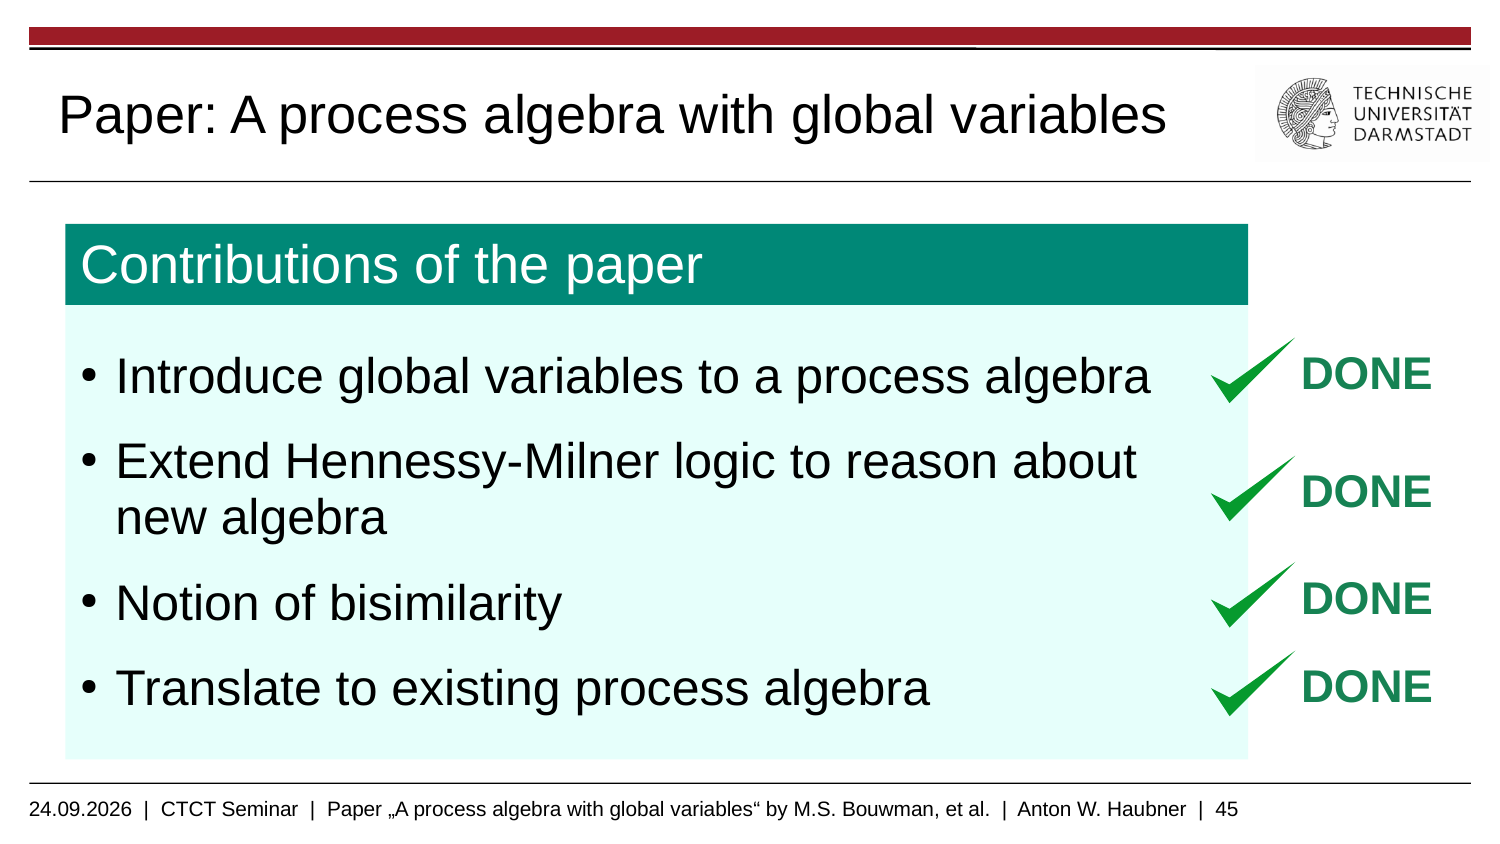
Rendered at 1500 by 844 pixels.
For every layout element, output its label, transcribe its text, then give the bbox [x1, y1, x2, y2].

text_box DONE [1286, 340, 1462, 408]
text_box DONE [1286, 654, 1462, 721]
text_box Contributions of the paper [65, 223, 1249, 305]
text_box Introduce global variables to a process algebra Extend Hennessy-Milner logic to reason about new algebra Notion of bisimilarity Translate to existing process algebra [65, 305, 1249, 760]
text_box DONE [1286, 565, 1462, 632]
text_box [1210, 462, 1286, 522]
picture [1255, 65, 1490, 162]
text_box DONE [1286, 459, 1462, 526]
text_box [1210, 568, 1286, 628]
text_box [1210, 657, 1286, 717]
title Paper: A process algebra with global variables [29, 63, 1199, 167]
text_box [1210, 344, 1286, 404]
